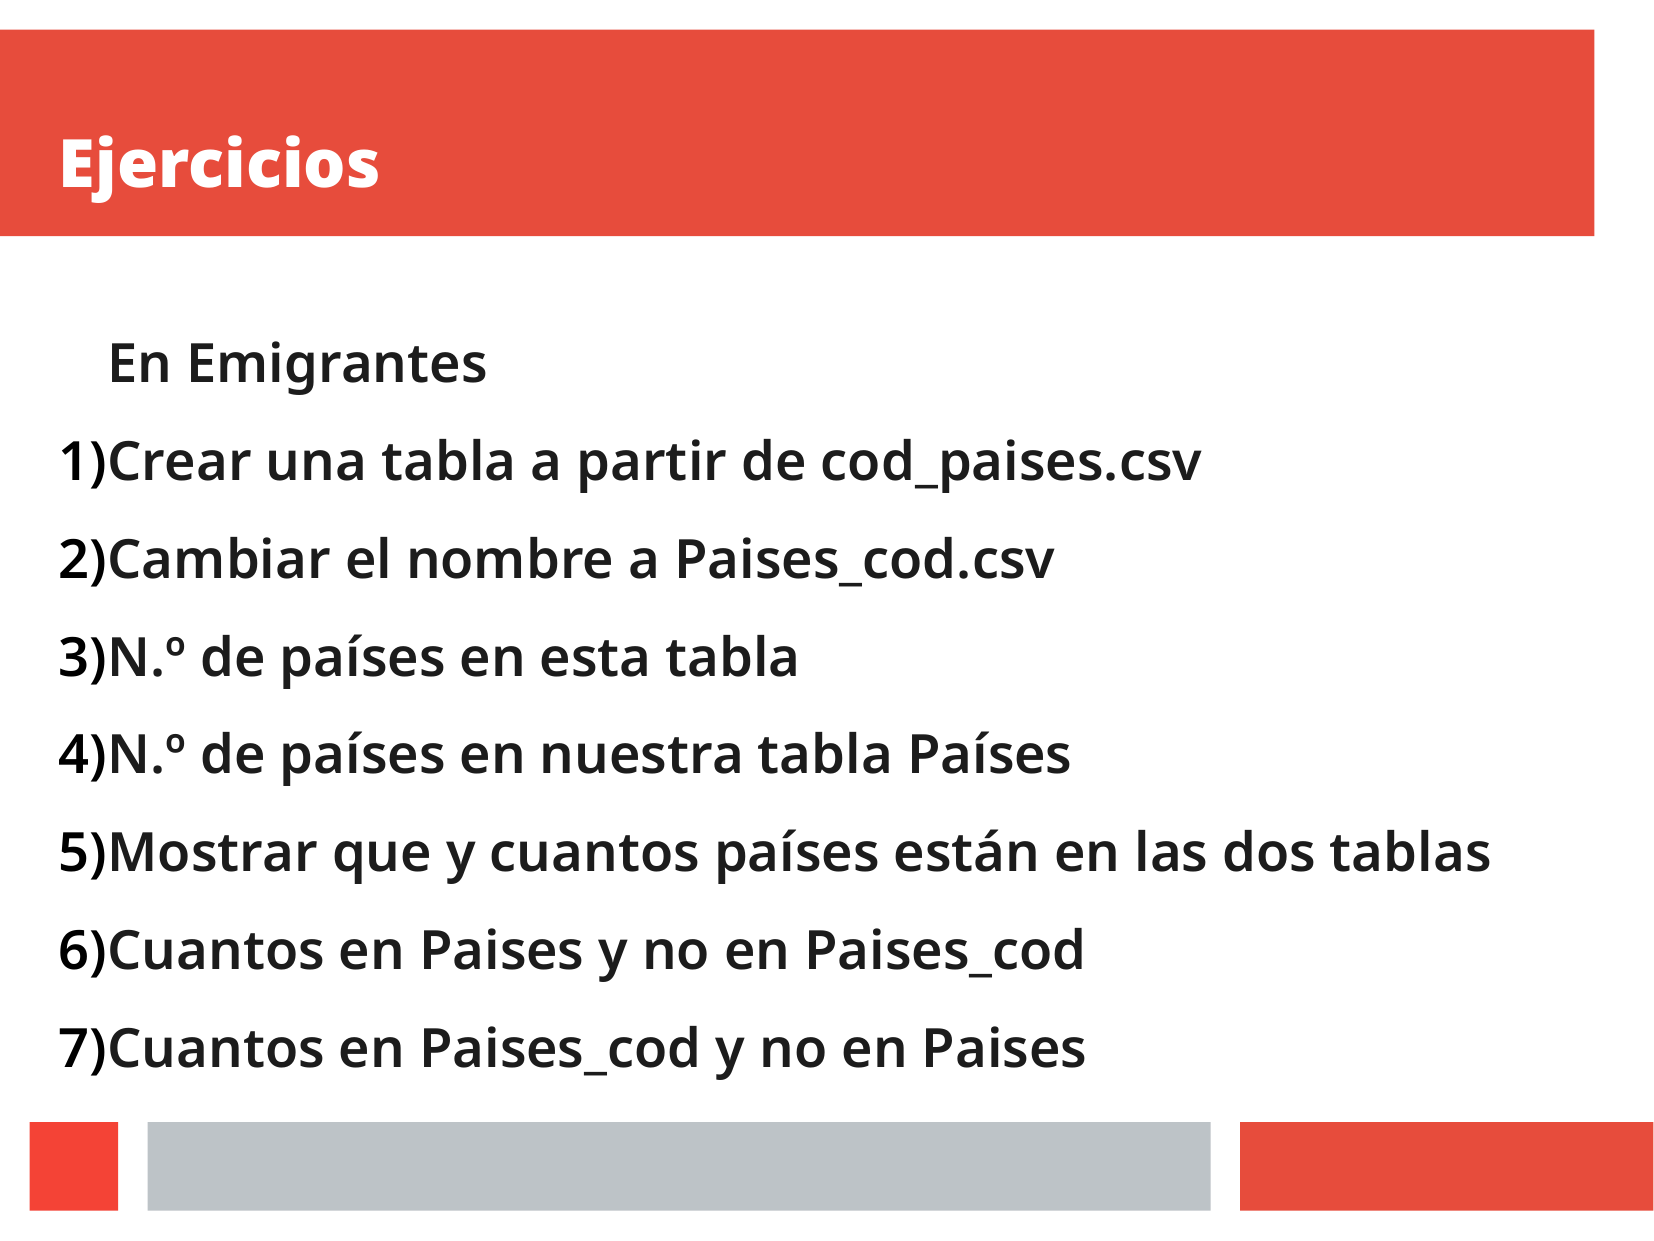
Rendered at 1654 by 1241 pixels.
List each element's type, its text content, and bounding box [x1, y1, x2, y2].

title Ejercicios [59, 59, 1595, 207]
list En Emigrantes Crear una tabla a partir de cod_paises.csv Cambiar el nombre a Paises_cod.csv N.º de países en esta tabla N.º de países en nuestra tabla Países Mostrar que y cuantos países están en las dos tablas Cuantos en Paises y no en Paises_cod Cuantos en Paises_cod y no en Paises [59, 324, 1565, 1093]
